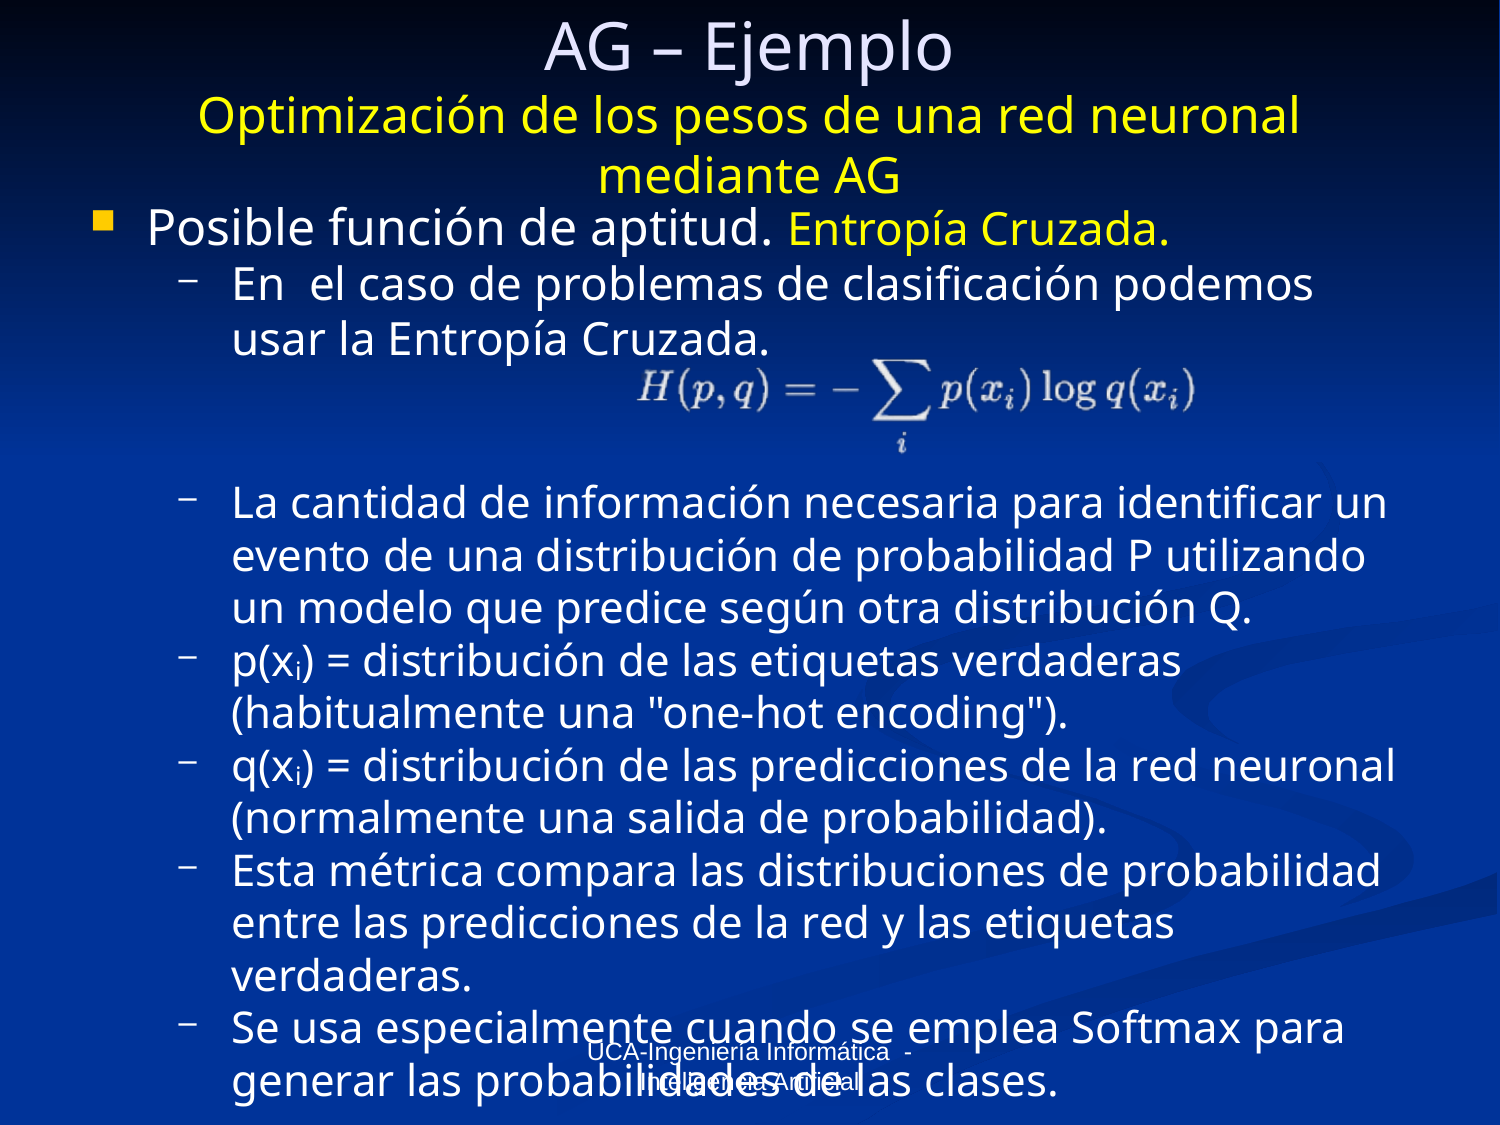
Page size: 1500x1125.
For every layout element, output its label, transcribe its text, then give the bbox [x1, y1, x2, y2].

chart [647, 236, 856, 264]
list Posible función de aptitud. Entropía Cruzada. En el caso de problemas de clasificación podemos usar la Entropía Cruzada. La cantidad de información necesaria para identificar un evento de una distribución de probabilidad P utilizando un modelo que predice según otra distribución Q. p(xi) = distribución de las etiquetas verdaderas (habitualmente una "one-hot encoding"). q(xi) = distribución de las predicciones de la red neuronal (normalmente una salida de probabilidad). Esta métrica compara las distribuciones de probabilidad entre las predicciones de la red y las etiquetas verdaderas. Se usa especialmente cuando se emplea Softmax para generar las probabilidades de las clases. [75, 187, 1425, 1005]
picture [600, 337, 1313, 486]
title AG – Ejemplo Optimización de los pesos de una red neuronal mediante AG [75, 45, 1425, 163]
footer UCA-Ingeniería Informática - Inteligencia Artificial [512, 1025, 988, 1104]
